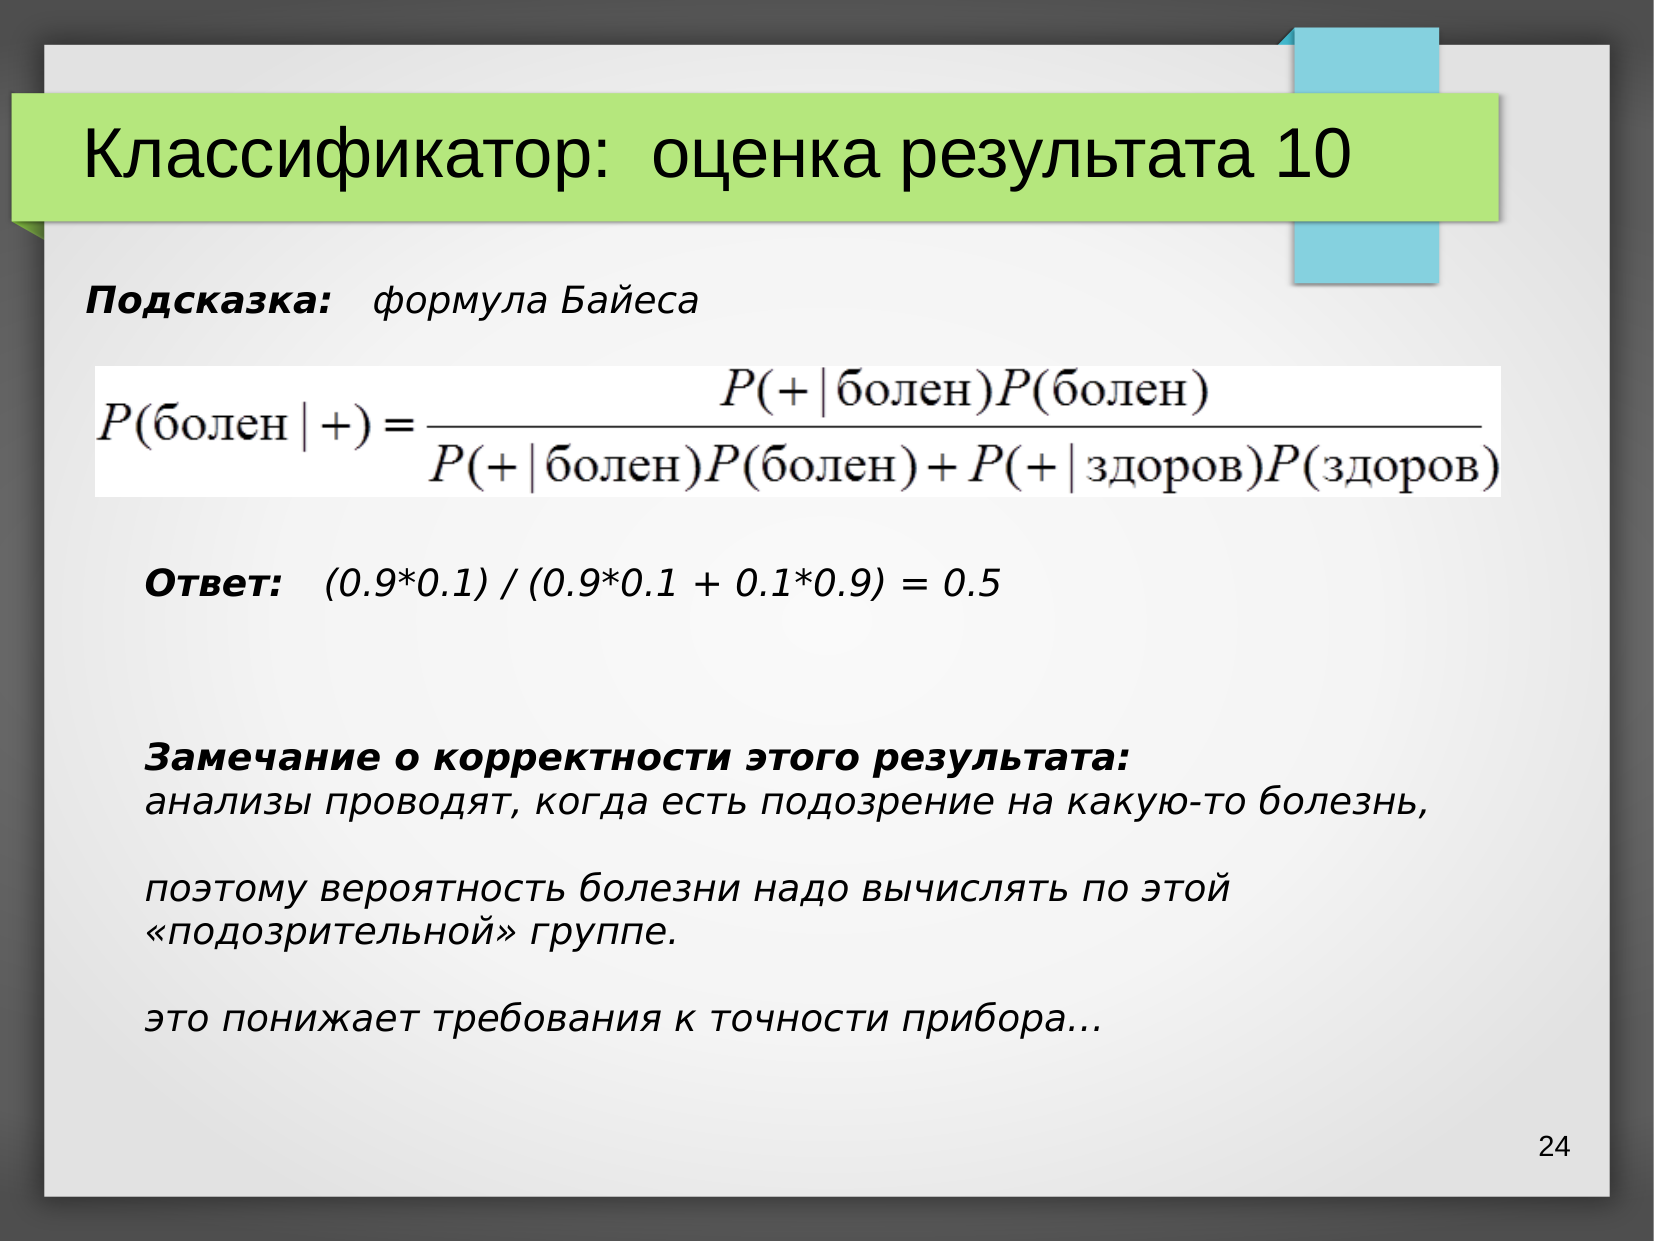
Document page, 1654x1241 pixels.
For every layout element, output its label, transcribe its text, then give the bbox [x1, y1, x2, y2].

title Классификатор: оценка результата 10 [82, 49, 1571, 257]
picture [0, 0, 1654, 1241]
text_box Подсказка: формула Байеса [70, 271, 1371, 426]
text_box Ответ: (0.9*0.1) / (0.9*0.1 + 0.1*0.9) = 0.5 Замечание о корректности этого результата: анализы проводят, когда есть подозрение на какую-то болезнь, поэтому вероятность болезни надо вычислять по этой «подозрительной» группе. это понижает требования к точности прибора… [129, 554, 1512, 1049]
